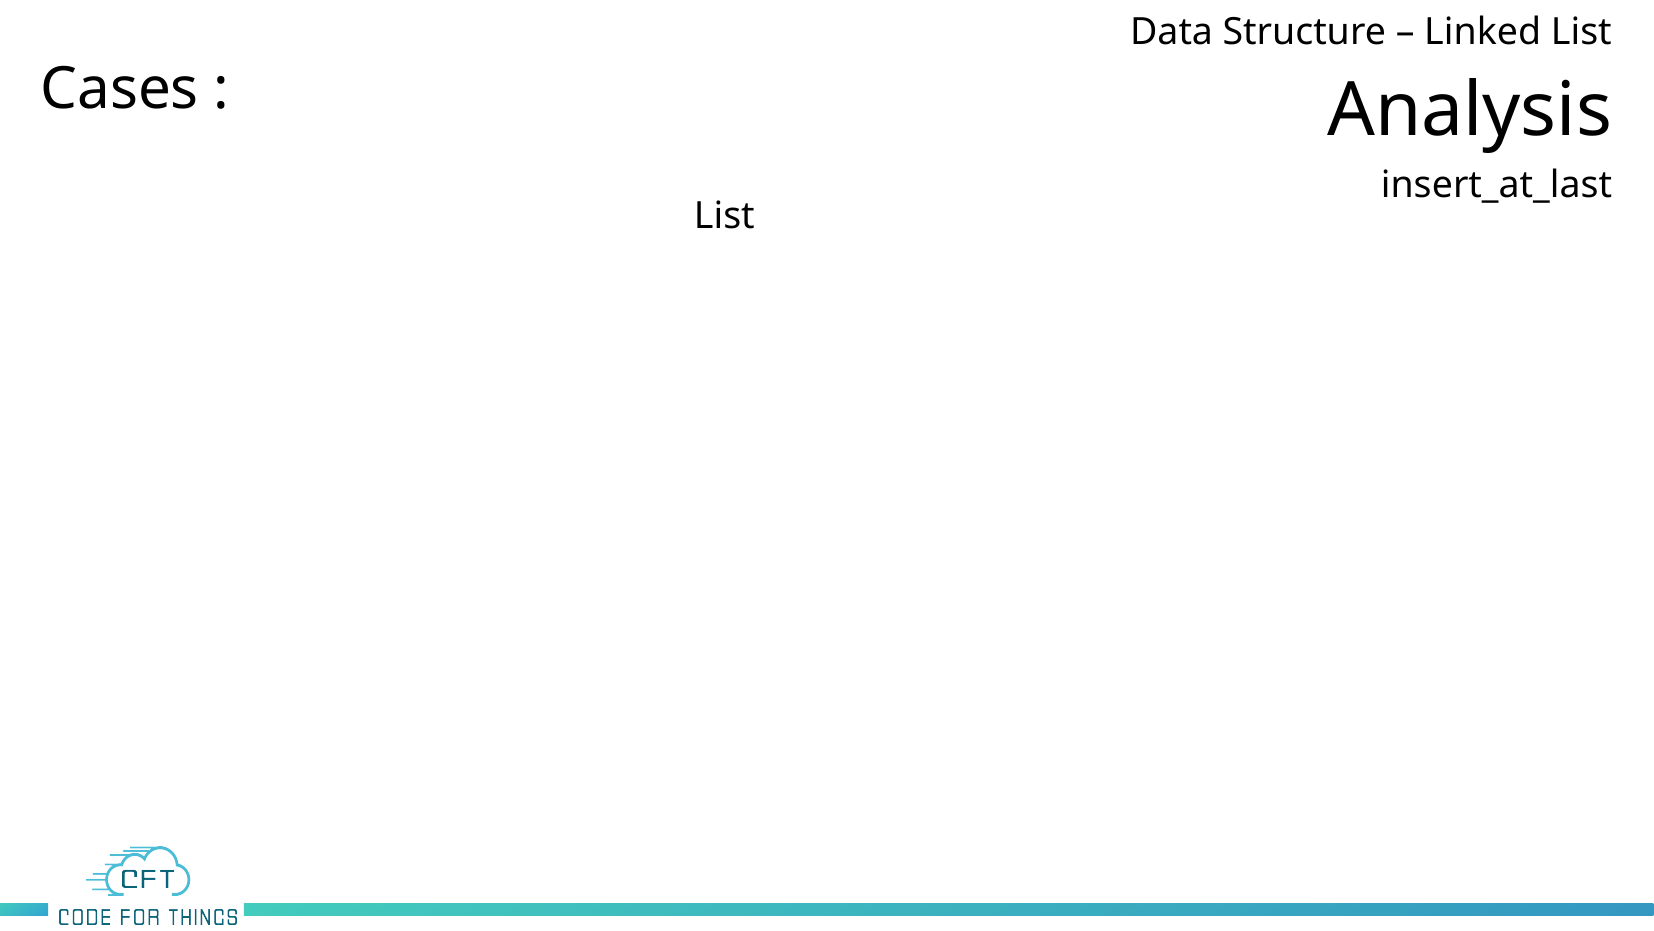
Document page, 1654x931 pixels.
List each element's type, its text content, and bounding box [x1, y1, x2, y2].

text_box Cases : [25, 38, 260, 189]
title Data Structure – Linked List Analysis insert_at_last [1093, 0, 1613, 216]
picture [59, 846, 237, 925]
text_box List [678, 181, 775, 248]
